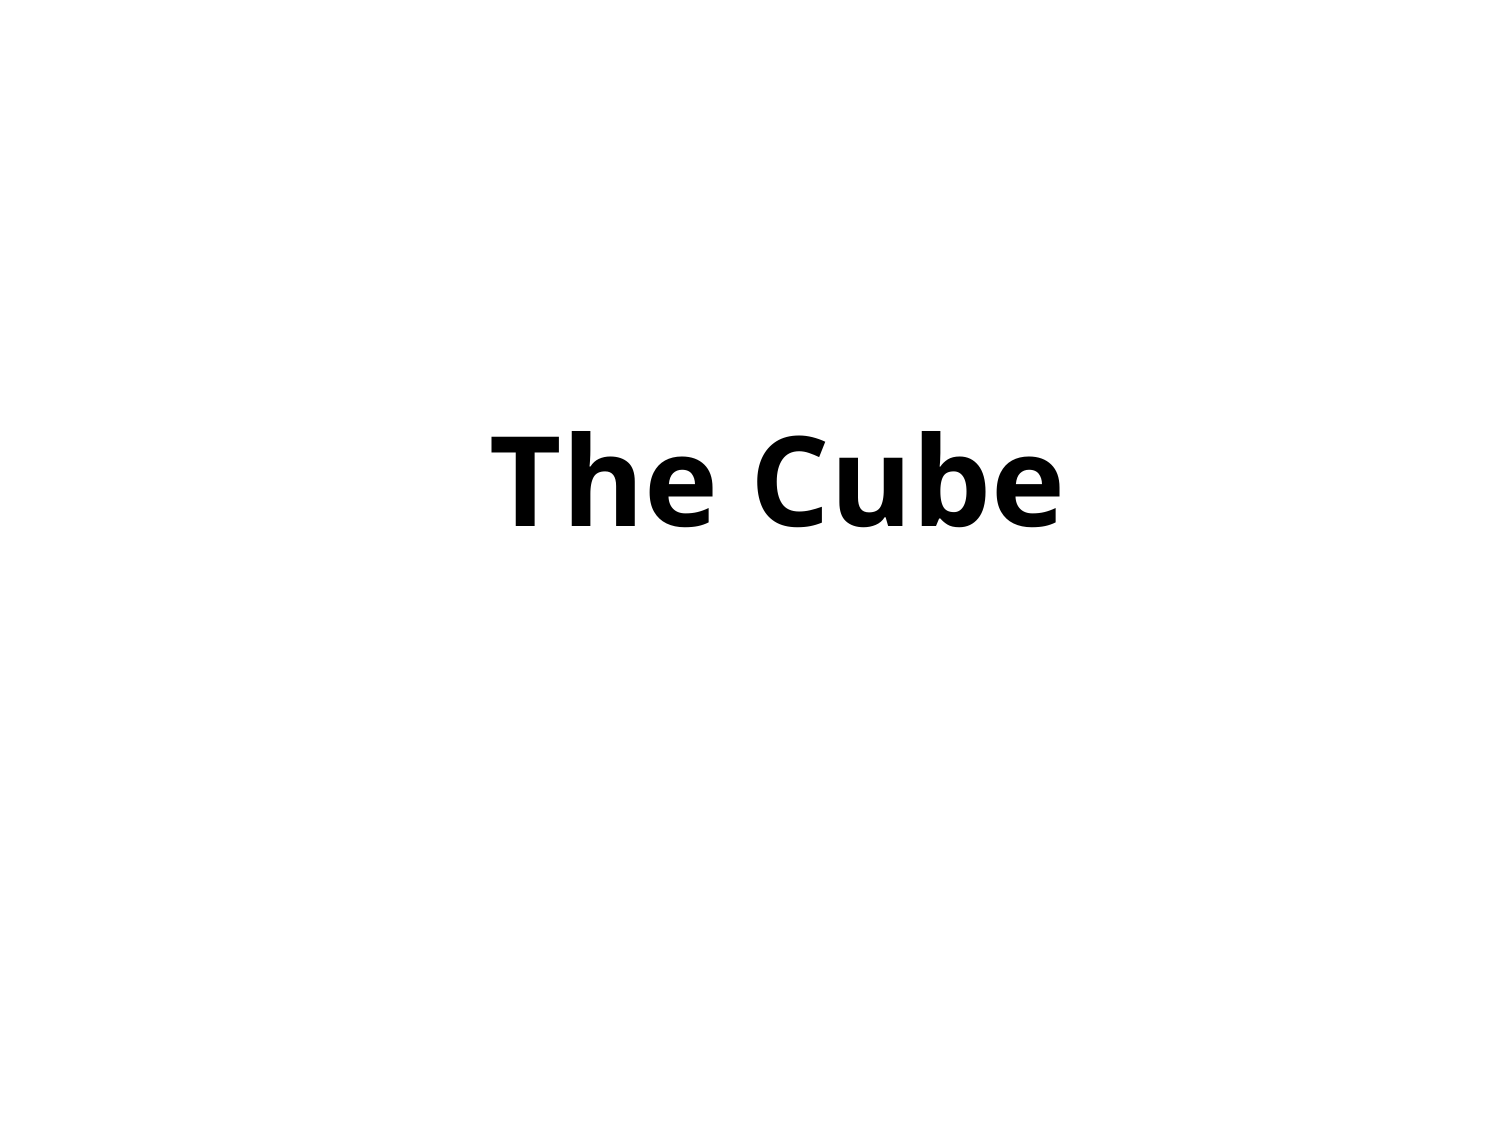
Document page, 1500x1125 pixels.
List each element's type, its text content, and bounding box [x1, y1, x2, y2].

list The Cube [112, 256, 1388, 932]
